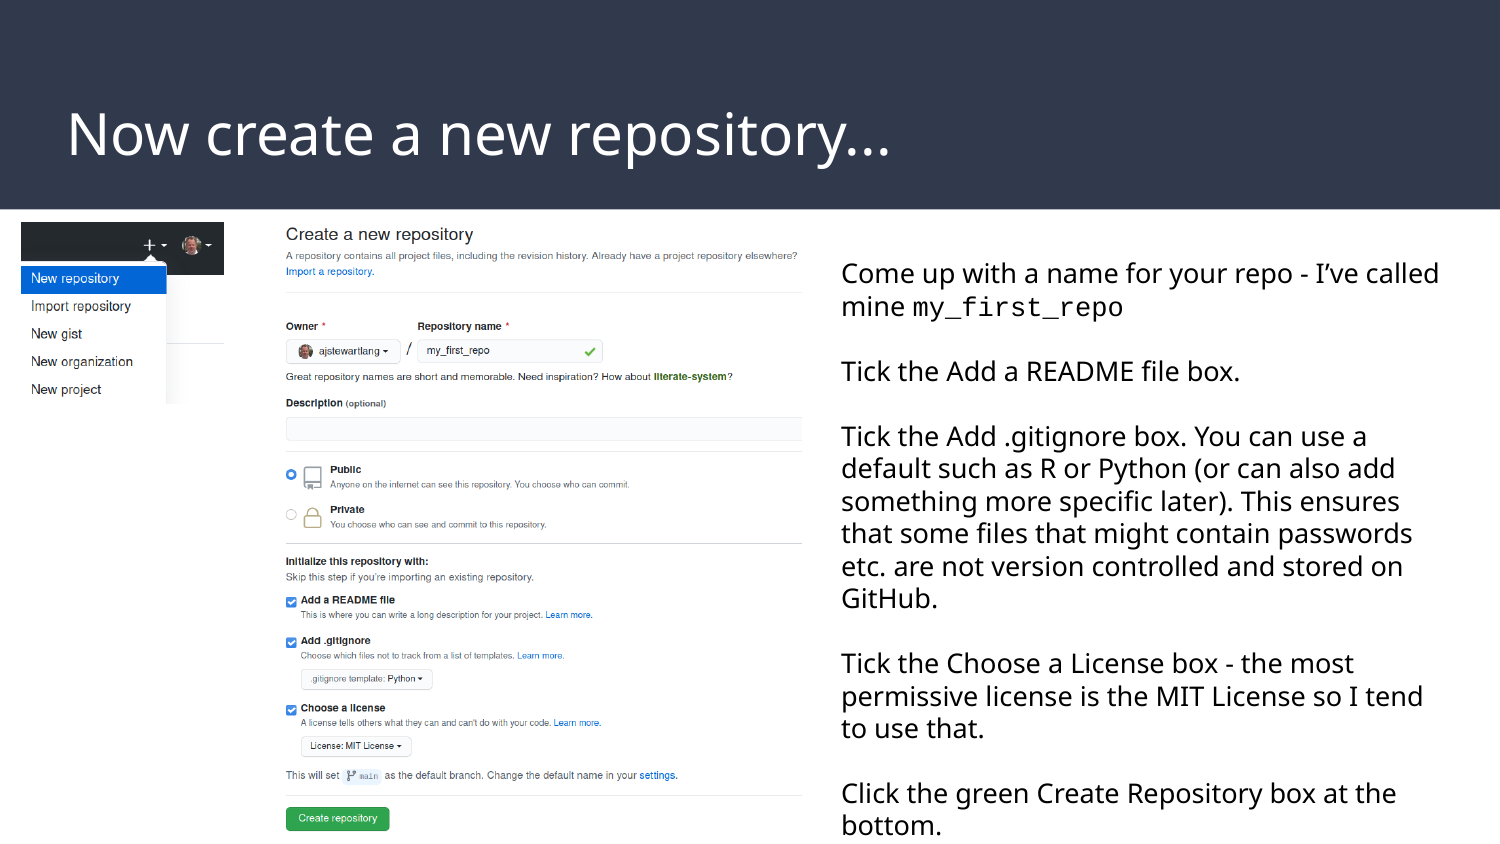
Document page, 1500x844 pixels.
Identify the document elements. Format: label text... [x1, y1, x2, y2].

text_box Come up with a name for your repo - I’ve called mine my_first_repo Tick the Add a README file box. Tick the Add .gitignore box. You can use a default such as R or Python (or can also add something more specific later). This ensures that some files that might contain passwords etc. are not version controlled and stored on GitHub. Tick the Choose a License box - the most permissive license is the MIT License so I tend to use that. Click the green Create Repository box at the bottom. [826, 241, 1460, 816]
picture [21, 222, 224, 404]
title Now create a new repository... [51, 82, 1449, 185]
picture [280, 223, 802, 834]
